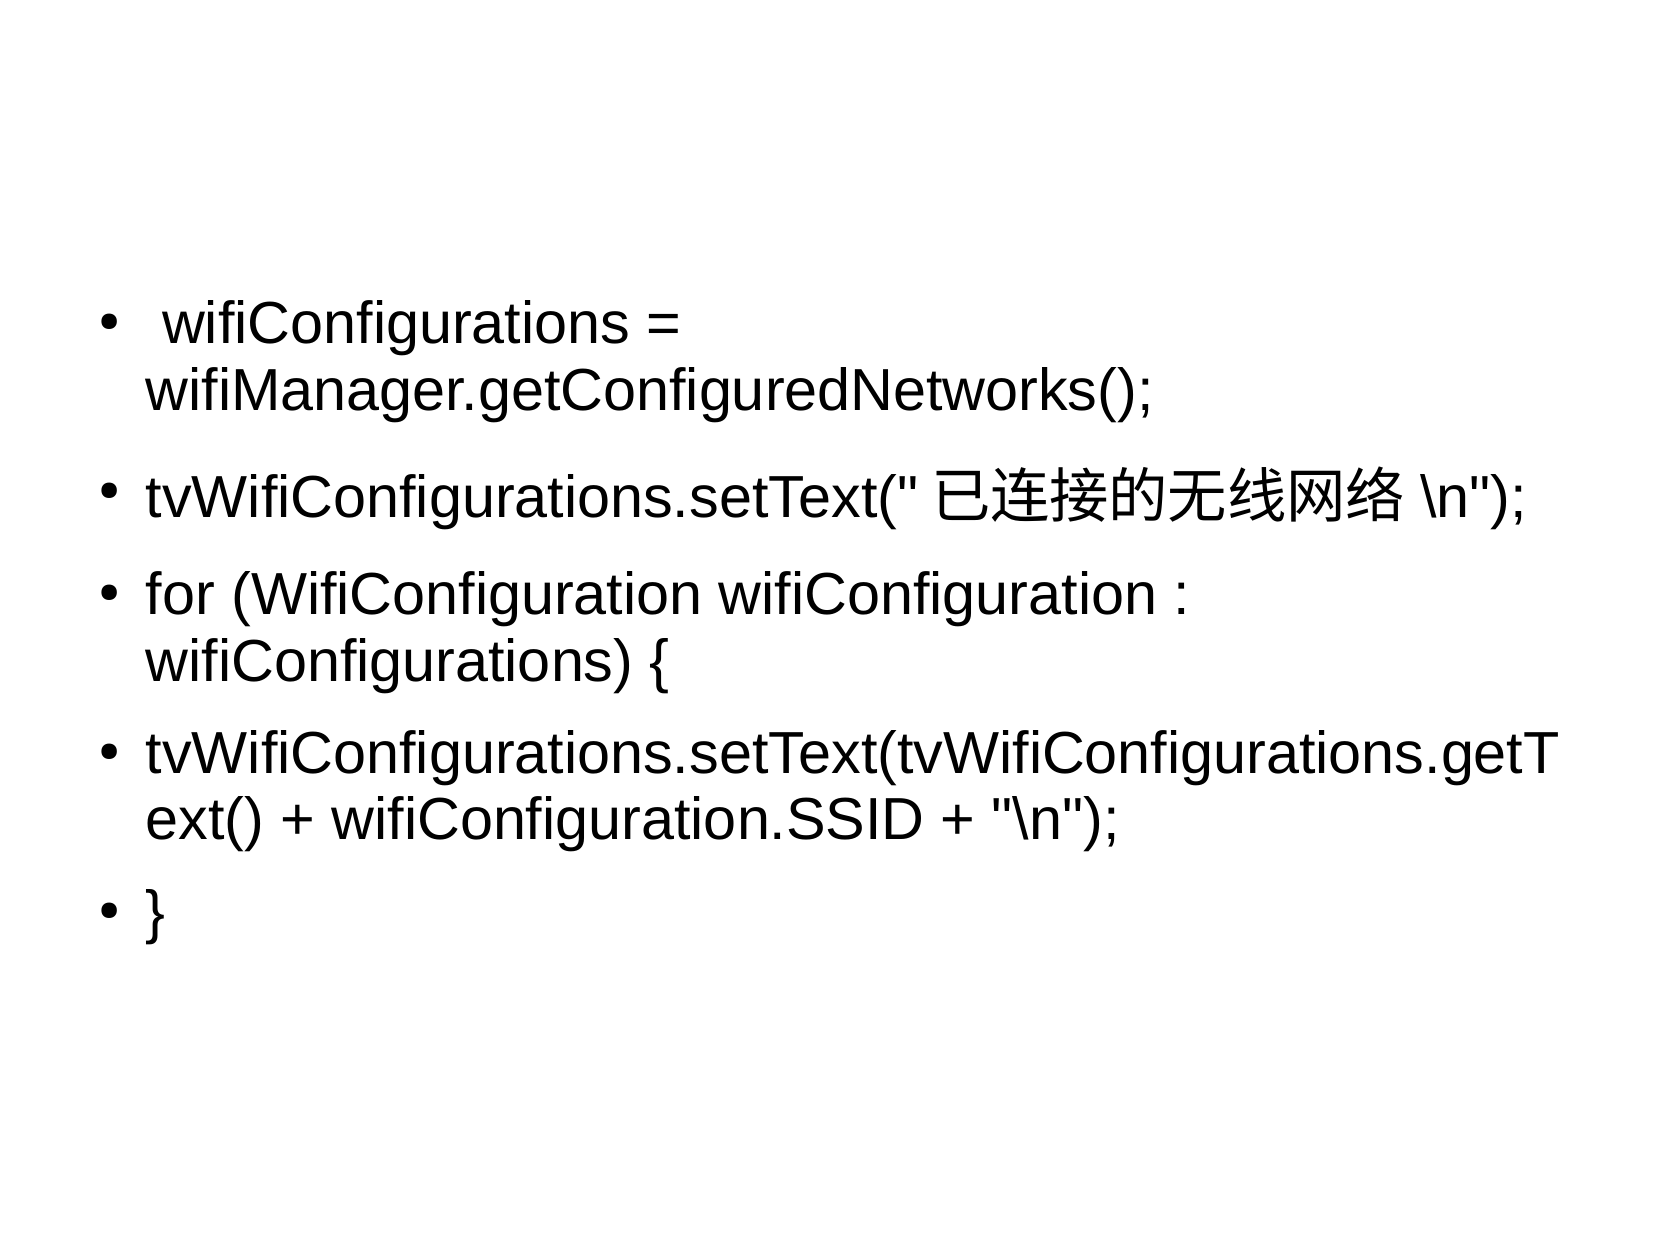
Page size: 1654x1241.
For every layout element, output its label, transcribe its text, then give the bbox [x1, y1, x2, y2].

list wifiConfigurations = wifiManager.getConfiguredNetworks(); tvWifiConfigurations.setText("已连接的无线网络\n"); for (WifiConfiguration wifiConfiguration : wifiConfigurations) { tvWifiConfigurations.setText(tvWifiConfigurations.getText() + wifiConfiguration.SSID + "\n"); } [82, 290, 1571, 1010]
